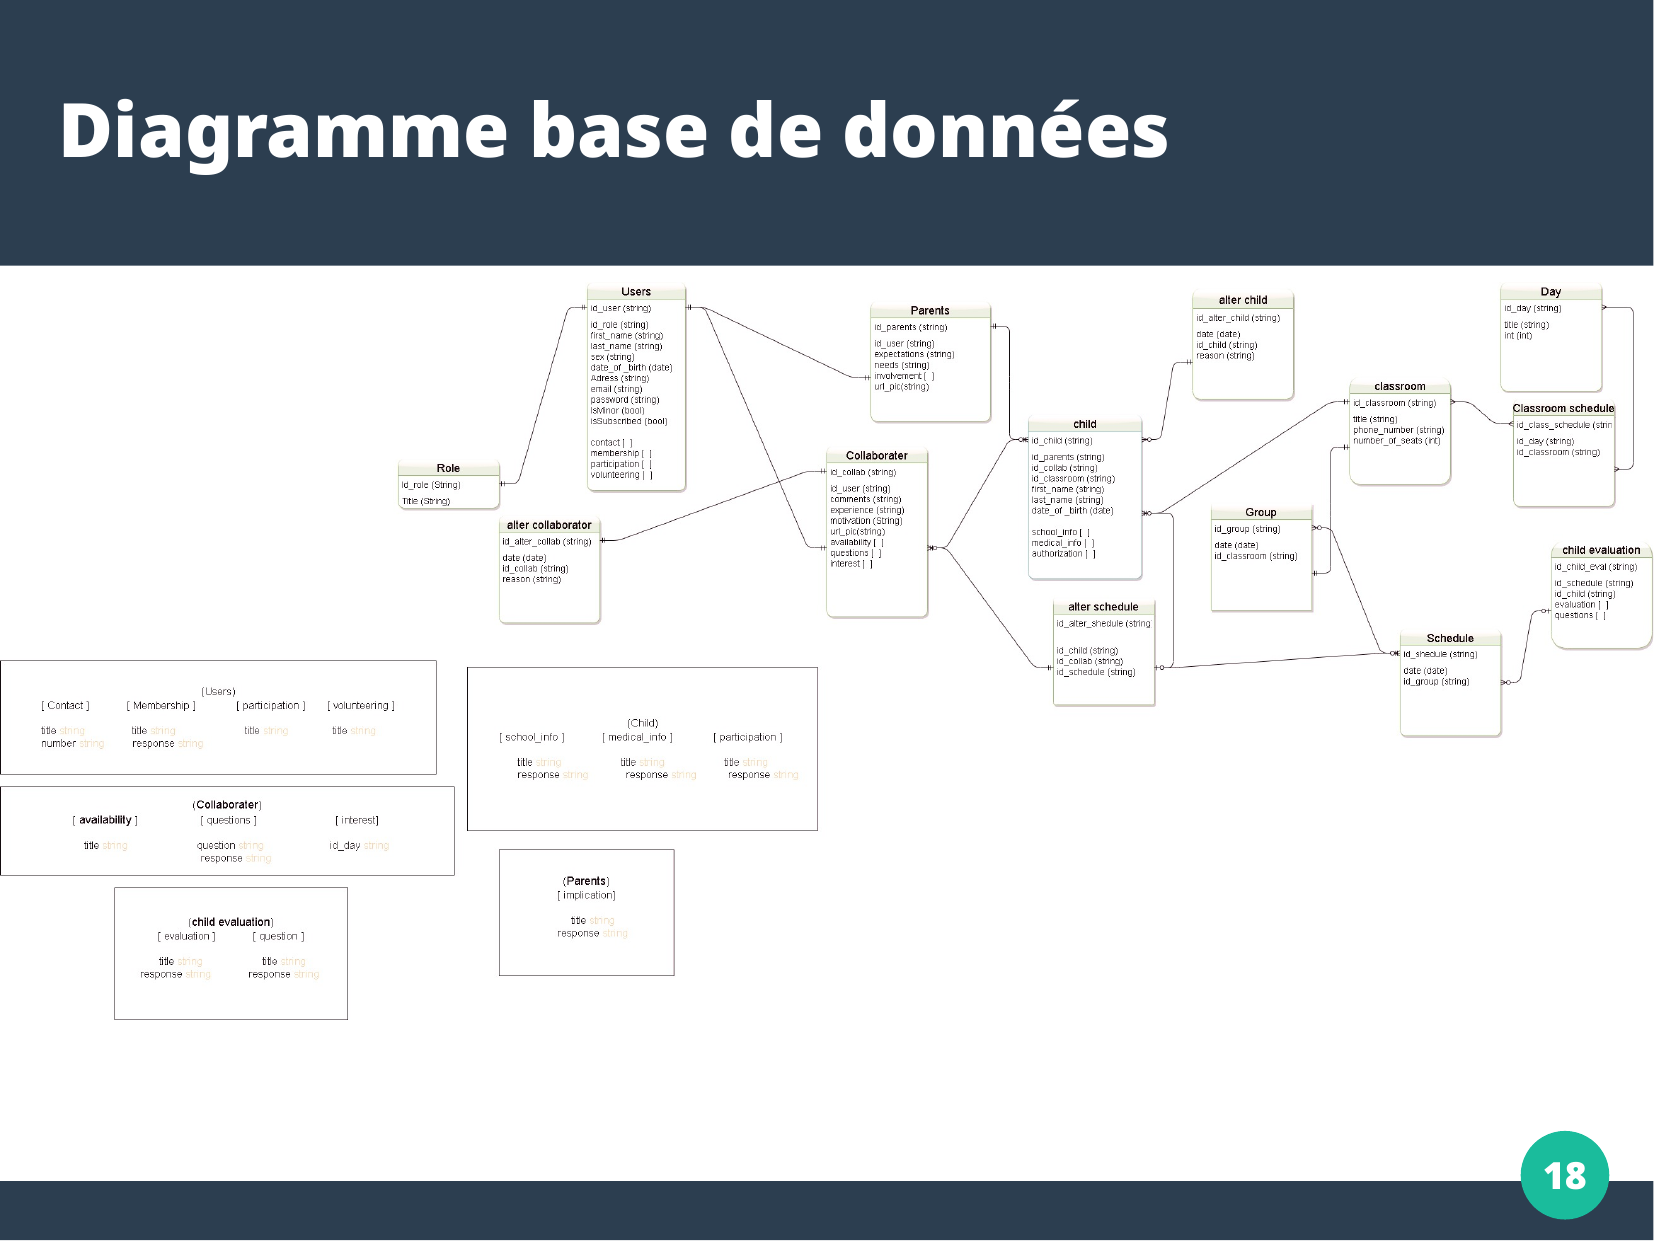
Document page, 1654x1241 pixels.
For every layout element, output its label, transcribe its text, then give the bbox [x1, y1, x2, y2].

title Diagramme base de données [59, 49, 1595, 207]
picture [0, 282, 1654, 1021]
